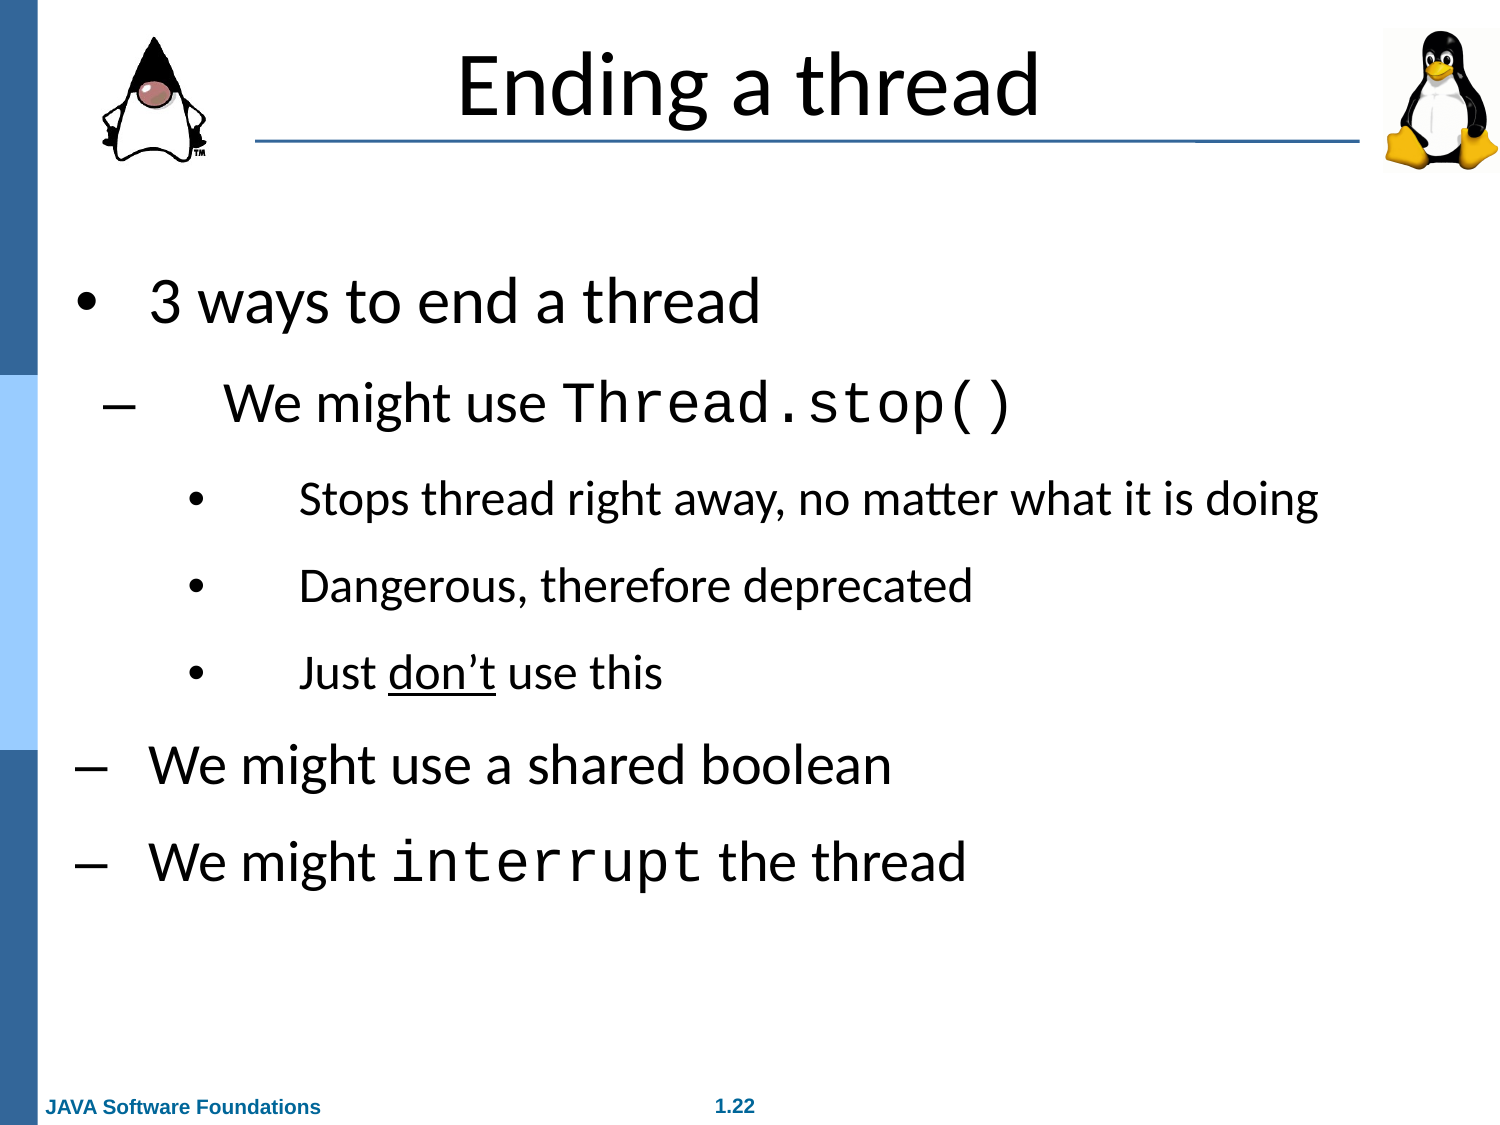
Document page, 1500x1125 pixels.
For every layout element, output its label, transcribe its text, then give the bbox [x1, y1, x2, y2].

list • 3 ways to end a thread – We might use Thread.stop() • Stops thread right away, no matter what it is doing • Dangerous, therefore deprecated • Just don’t use this – We might use a shared boolean – We might interrupt the thread [75, 263, 1425, 1006]
picture [54, 0, 255, 200]
title Ending a thread [75, 36, 1426, 149]
picture [1383, 28, 1500, 173]
